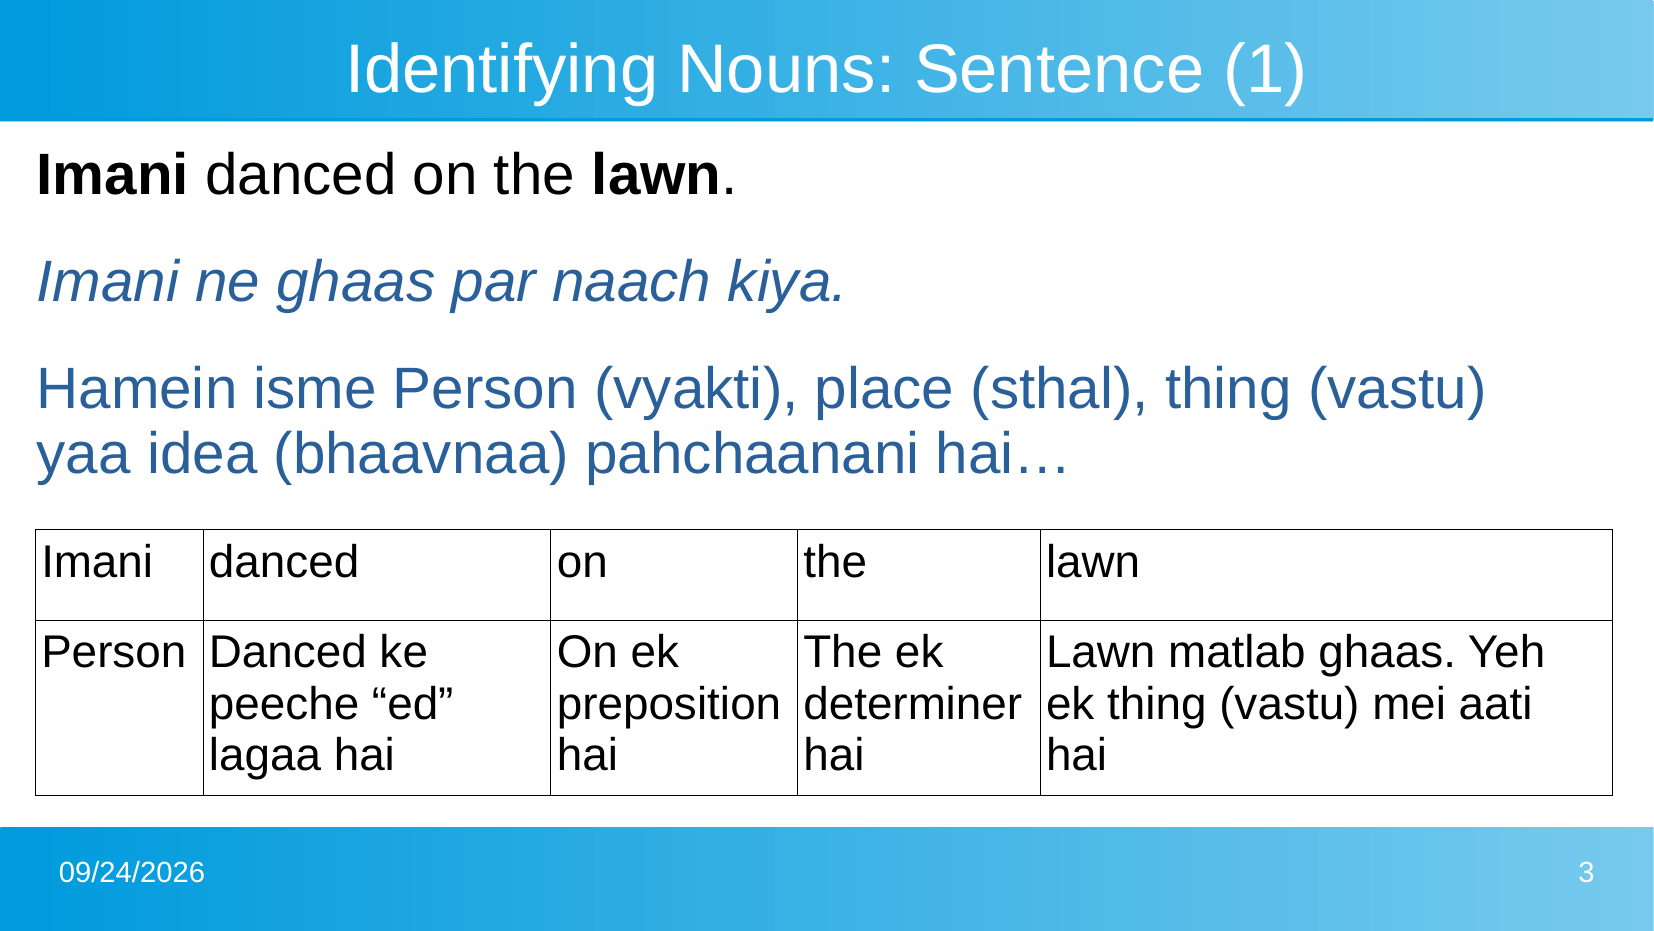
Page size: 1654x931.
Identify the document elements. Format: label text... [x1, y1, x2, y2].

table_header on [551, 530, 797, 620]
table_header danced [204, 530, 550, 620]
text_box Imani danced on the lawn. Imani ne ghaas par naach kiya. Hamein isme Person (vyakti), place (sthal), thing (vastu) yaa idea (bhaavnaa) pahchaanani hai… [21, 134, 1522, 746]
table_cell Lawn matlab ghaas. Yeh ek thing (vastu) mei aati hai [1041, 621, 1612, 795]
table_header the [798, 530, 1040, 620]
table_cell Person [36, 621, 203, 795]
table_header Imani [36, 530, 203, 620]
table_header lawn [1041, 530, 1612, 620]
table_cell Danced ke peeche “ed” lagaa hai [204, 621, 550, 795]
title Identifying Nouns: Sentence (1) [59, 29, 1595, 108]
table_cell On ek preposition hai [551, 621, 797, 795]
table_cell The ek determiner hai [798, 621, 1040, 795]
